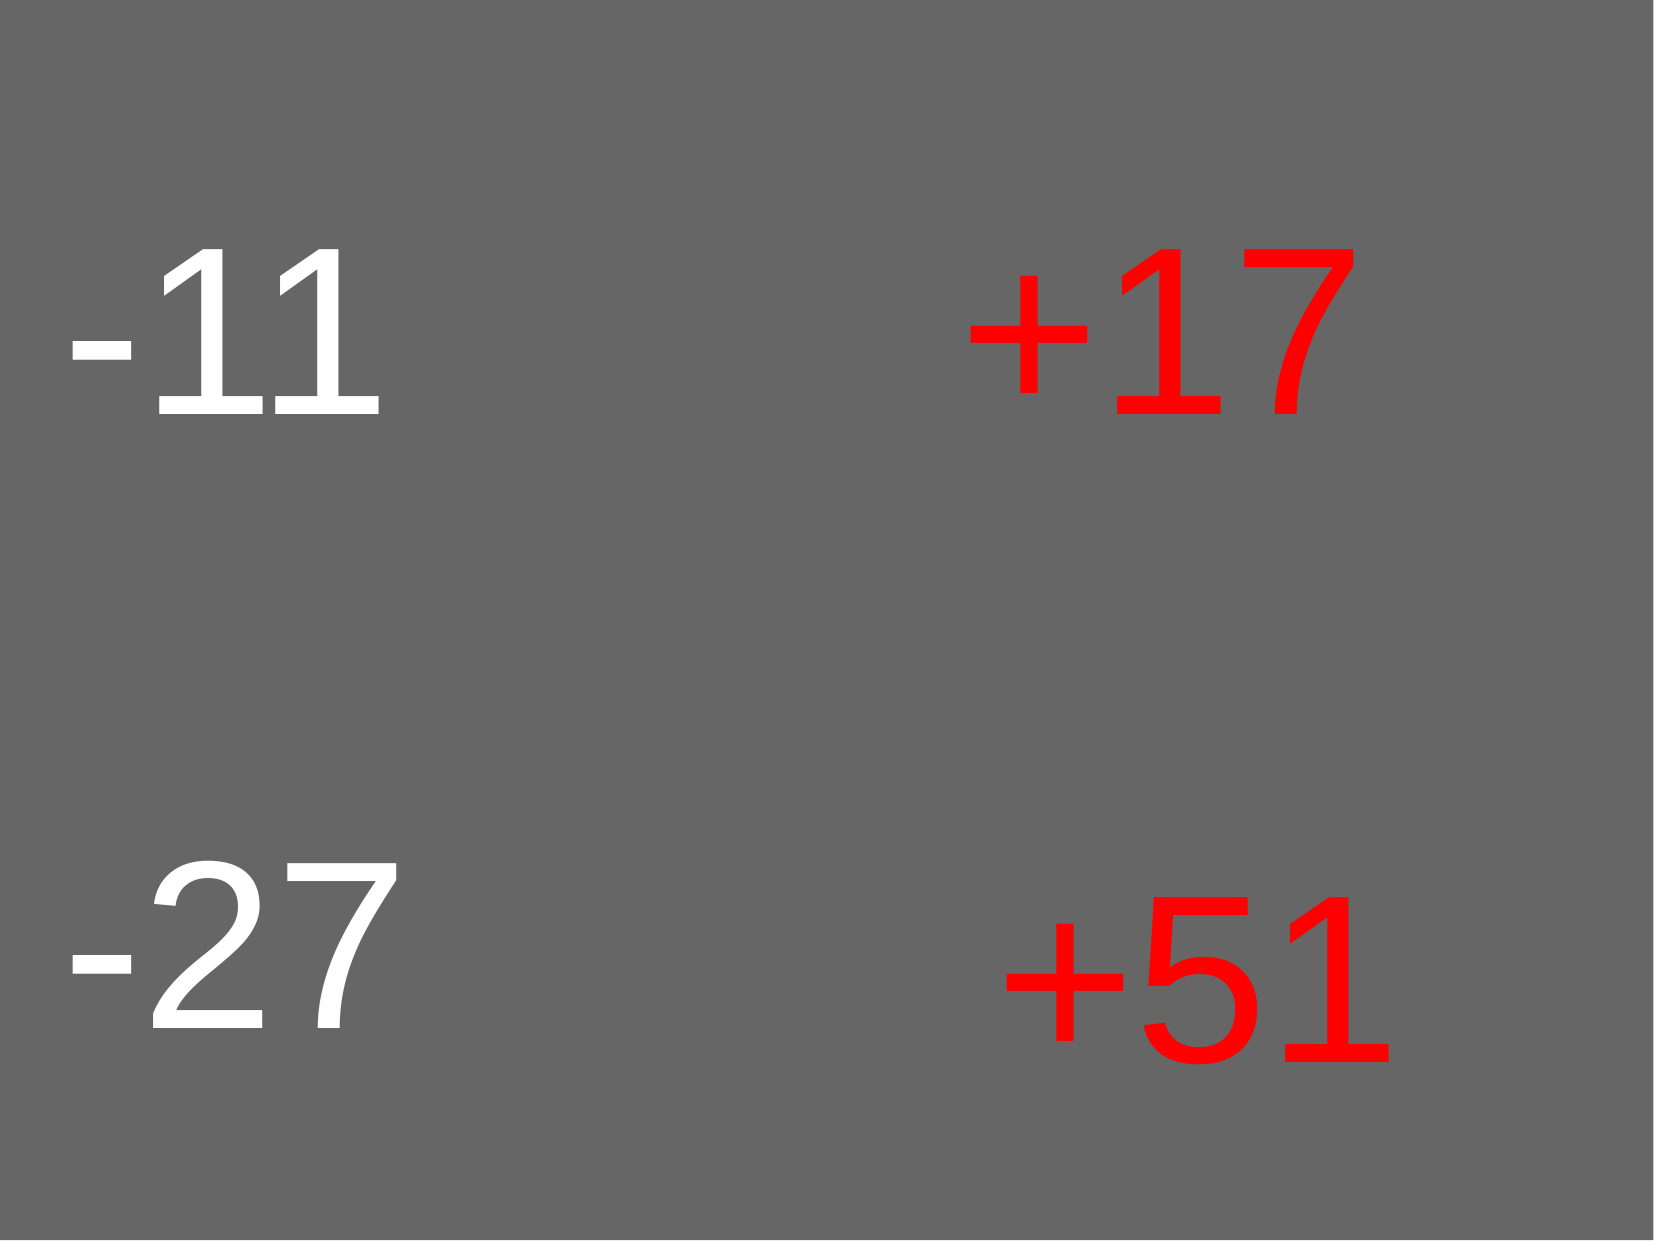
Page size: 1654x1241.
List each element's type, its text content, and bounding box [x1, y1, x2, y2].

text_box -11 [47, 190, 674, 473]
text_box +51 [980, 838, 1571, 1121]
text_box [0, 0, 1654, 1241]
text_box -27 [47, 804, 674, 1087]
text_box +17 [944, 190, 1536, 473]
